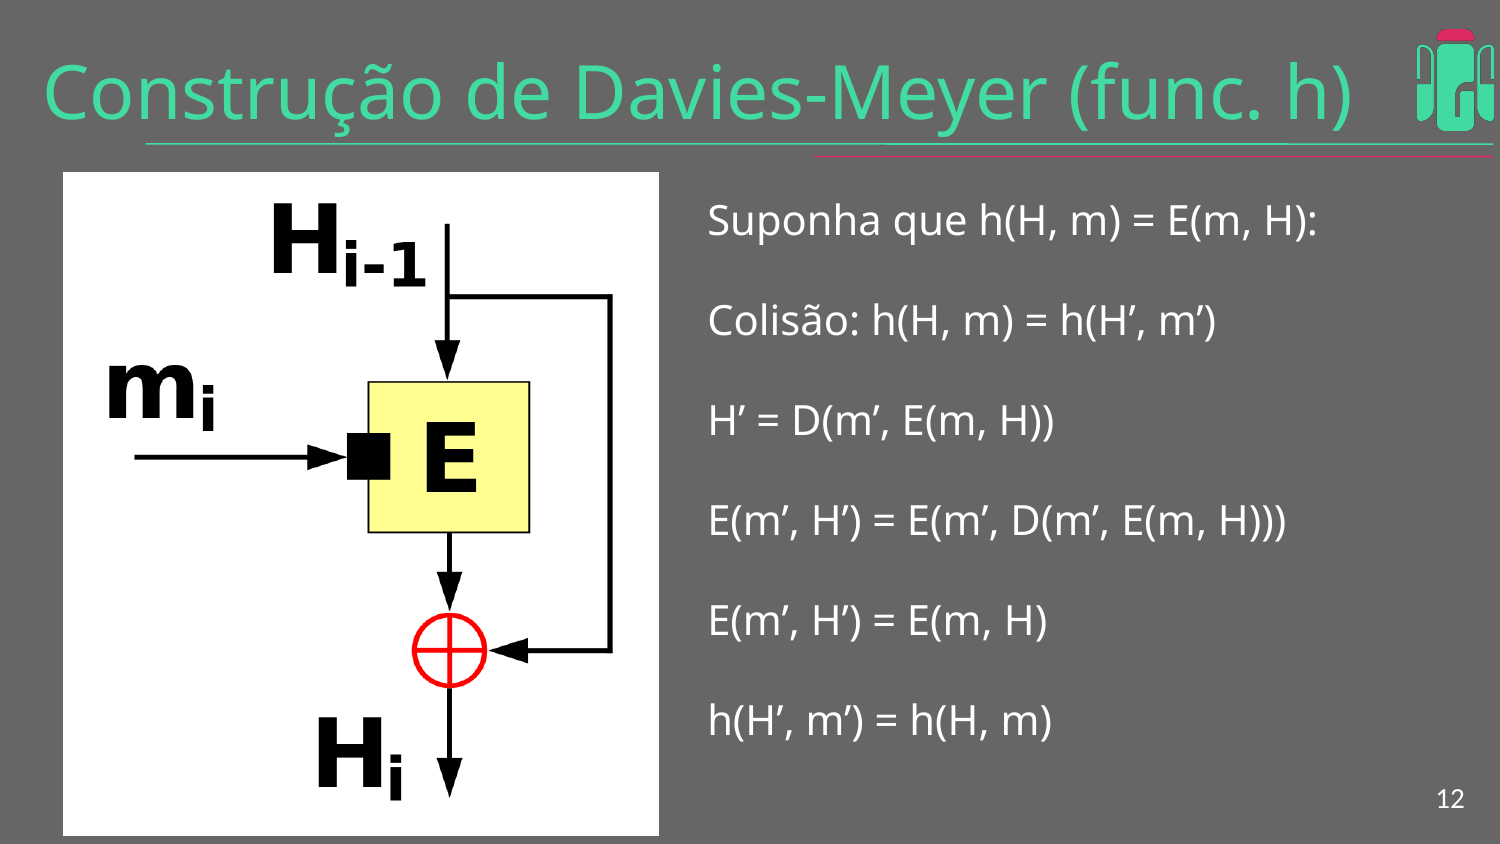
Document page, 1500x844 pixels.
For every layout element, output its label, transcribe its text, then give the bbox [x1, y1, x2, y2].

slide_number <number> [1389, 764, 1480, 830]
text_box Suponha que h(H, m) = E(m, H): Colisão: h(H, m) = h(H’, m’) H’ = D(m’, E(m, H)) E(m’, H’) = E(m’, D(m’, E(m, H))) E(m’, H’) = E(m, H) h(H’, m’) = h(H, m) [692, 178, 1431, 789]
picture [63, 172, 659, 836]
picture [1417, 29, 1494, 131]
title Construção de Davies-Meyer (func. h) [27, 29, 1374, 131]
